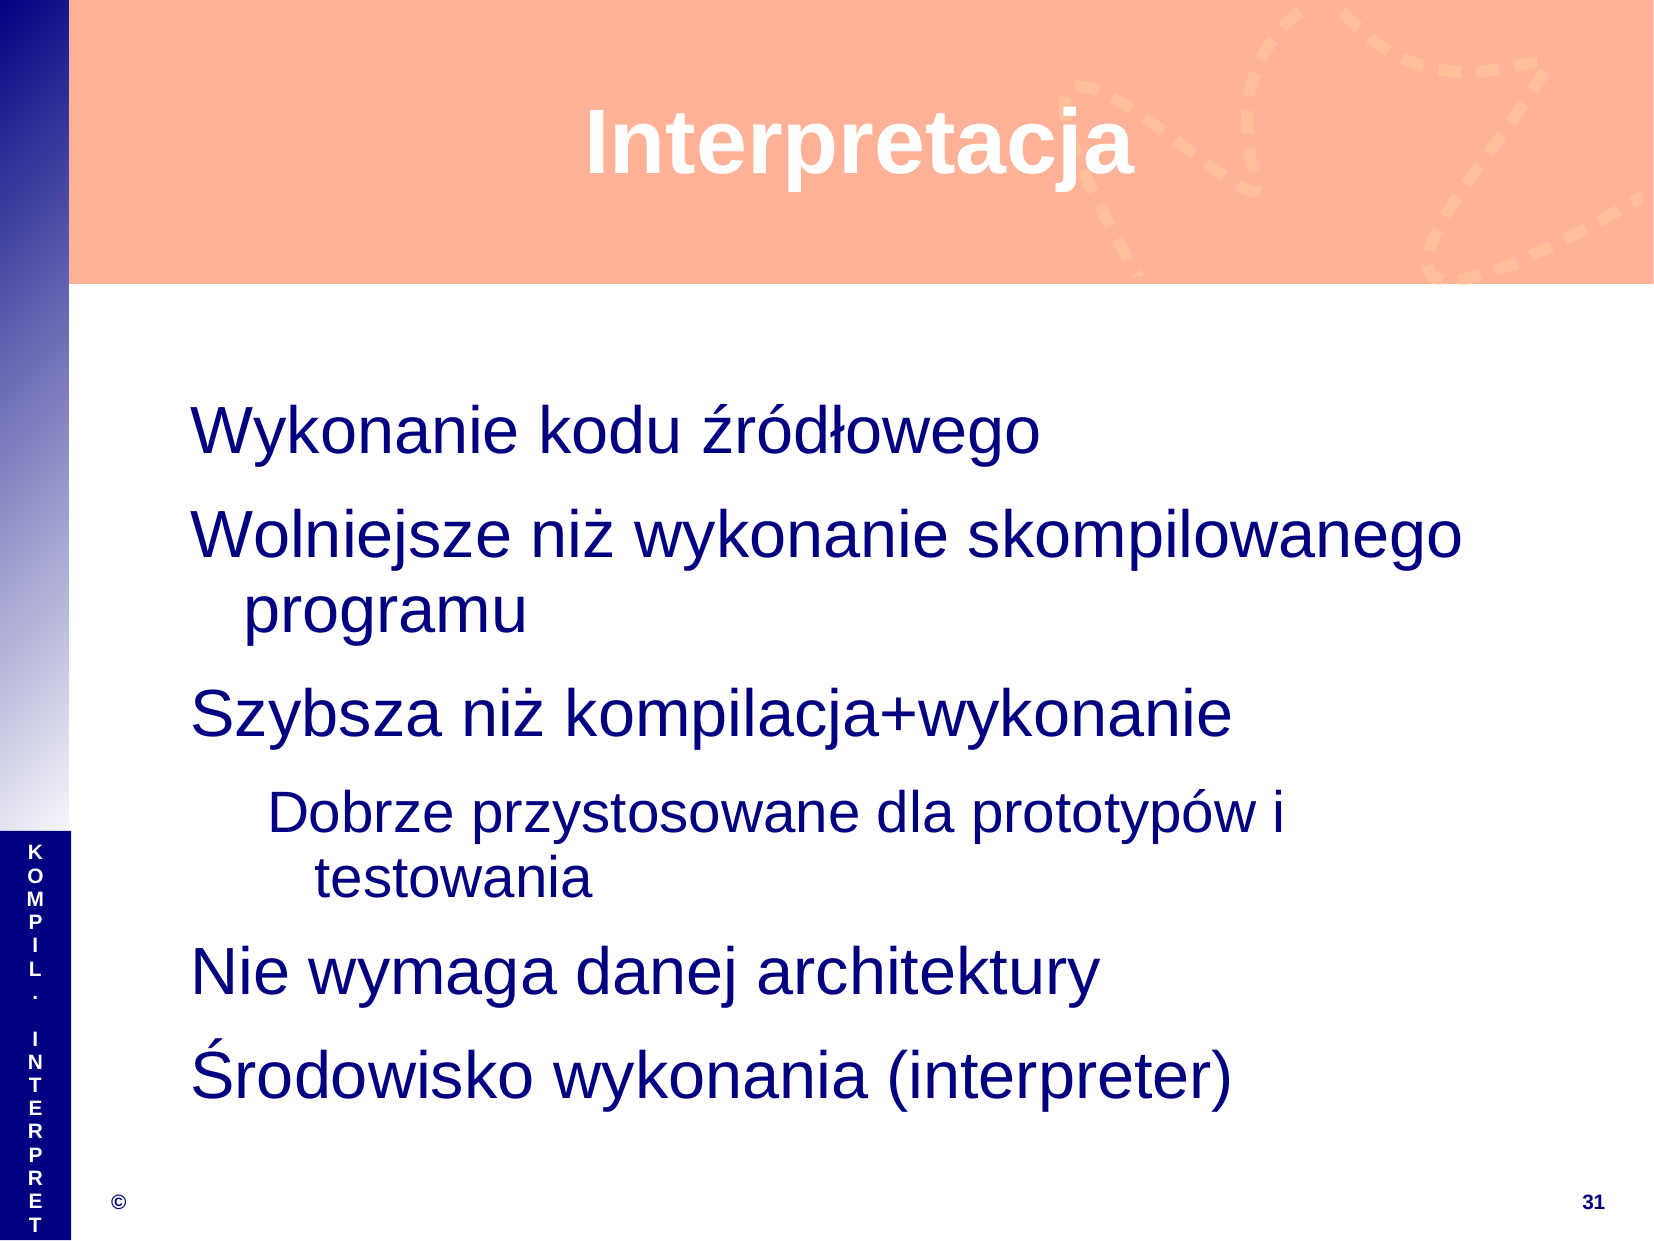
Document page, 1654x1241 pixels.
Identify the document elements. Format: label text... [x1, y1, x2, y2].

text_box K O M P I L . I N T E R P R E T [0, 830, 71, 1241]
title Interpretacja [103, 37, 1617, 246]
list Wykonanie kodu źródłowego Wolniejsze niż wykonanie skompilowanego programu Szybsza niż kompilacja+wykonanie Dobrze przystosowane dla prototypów i testowania Nie wymaga danej architektury Środowisko wykonania (interpreter) [172, 392, 1576, 1113]
